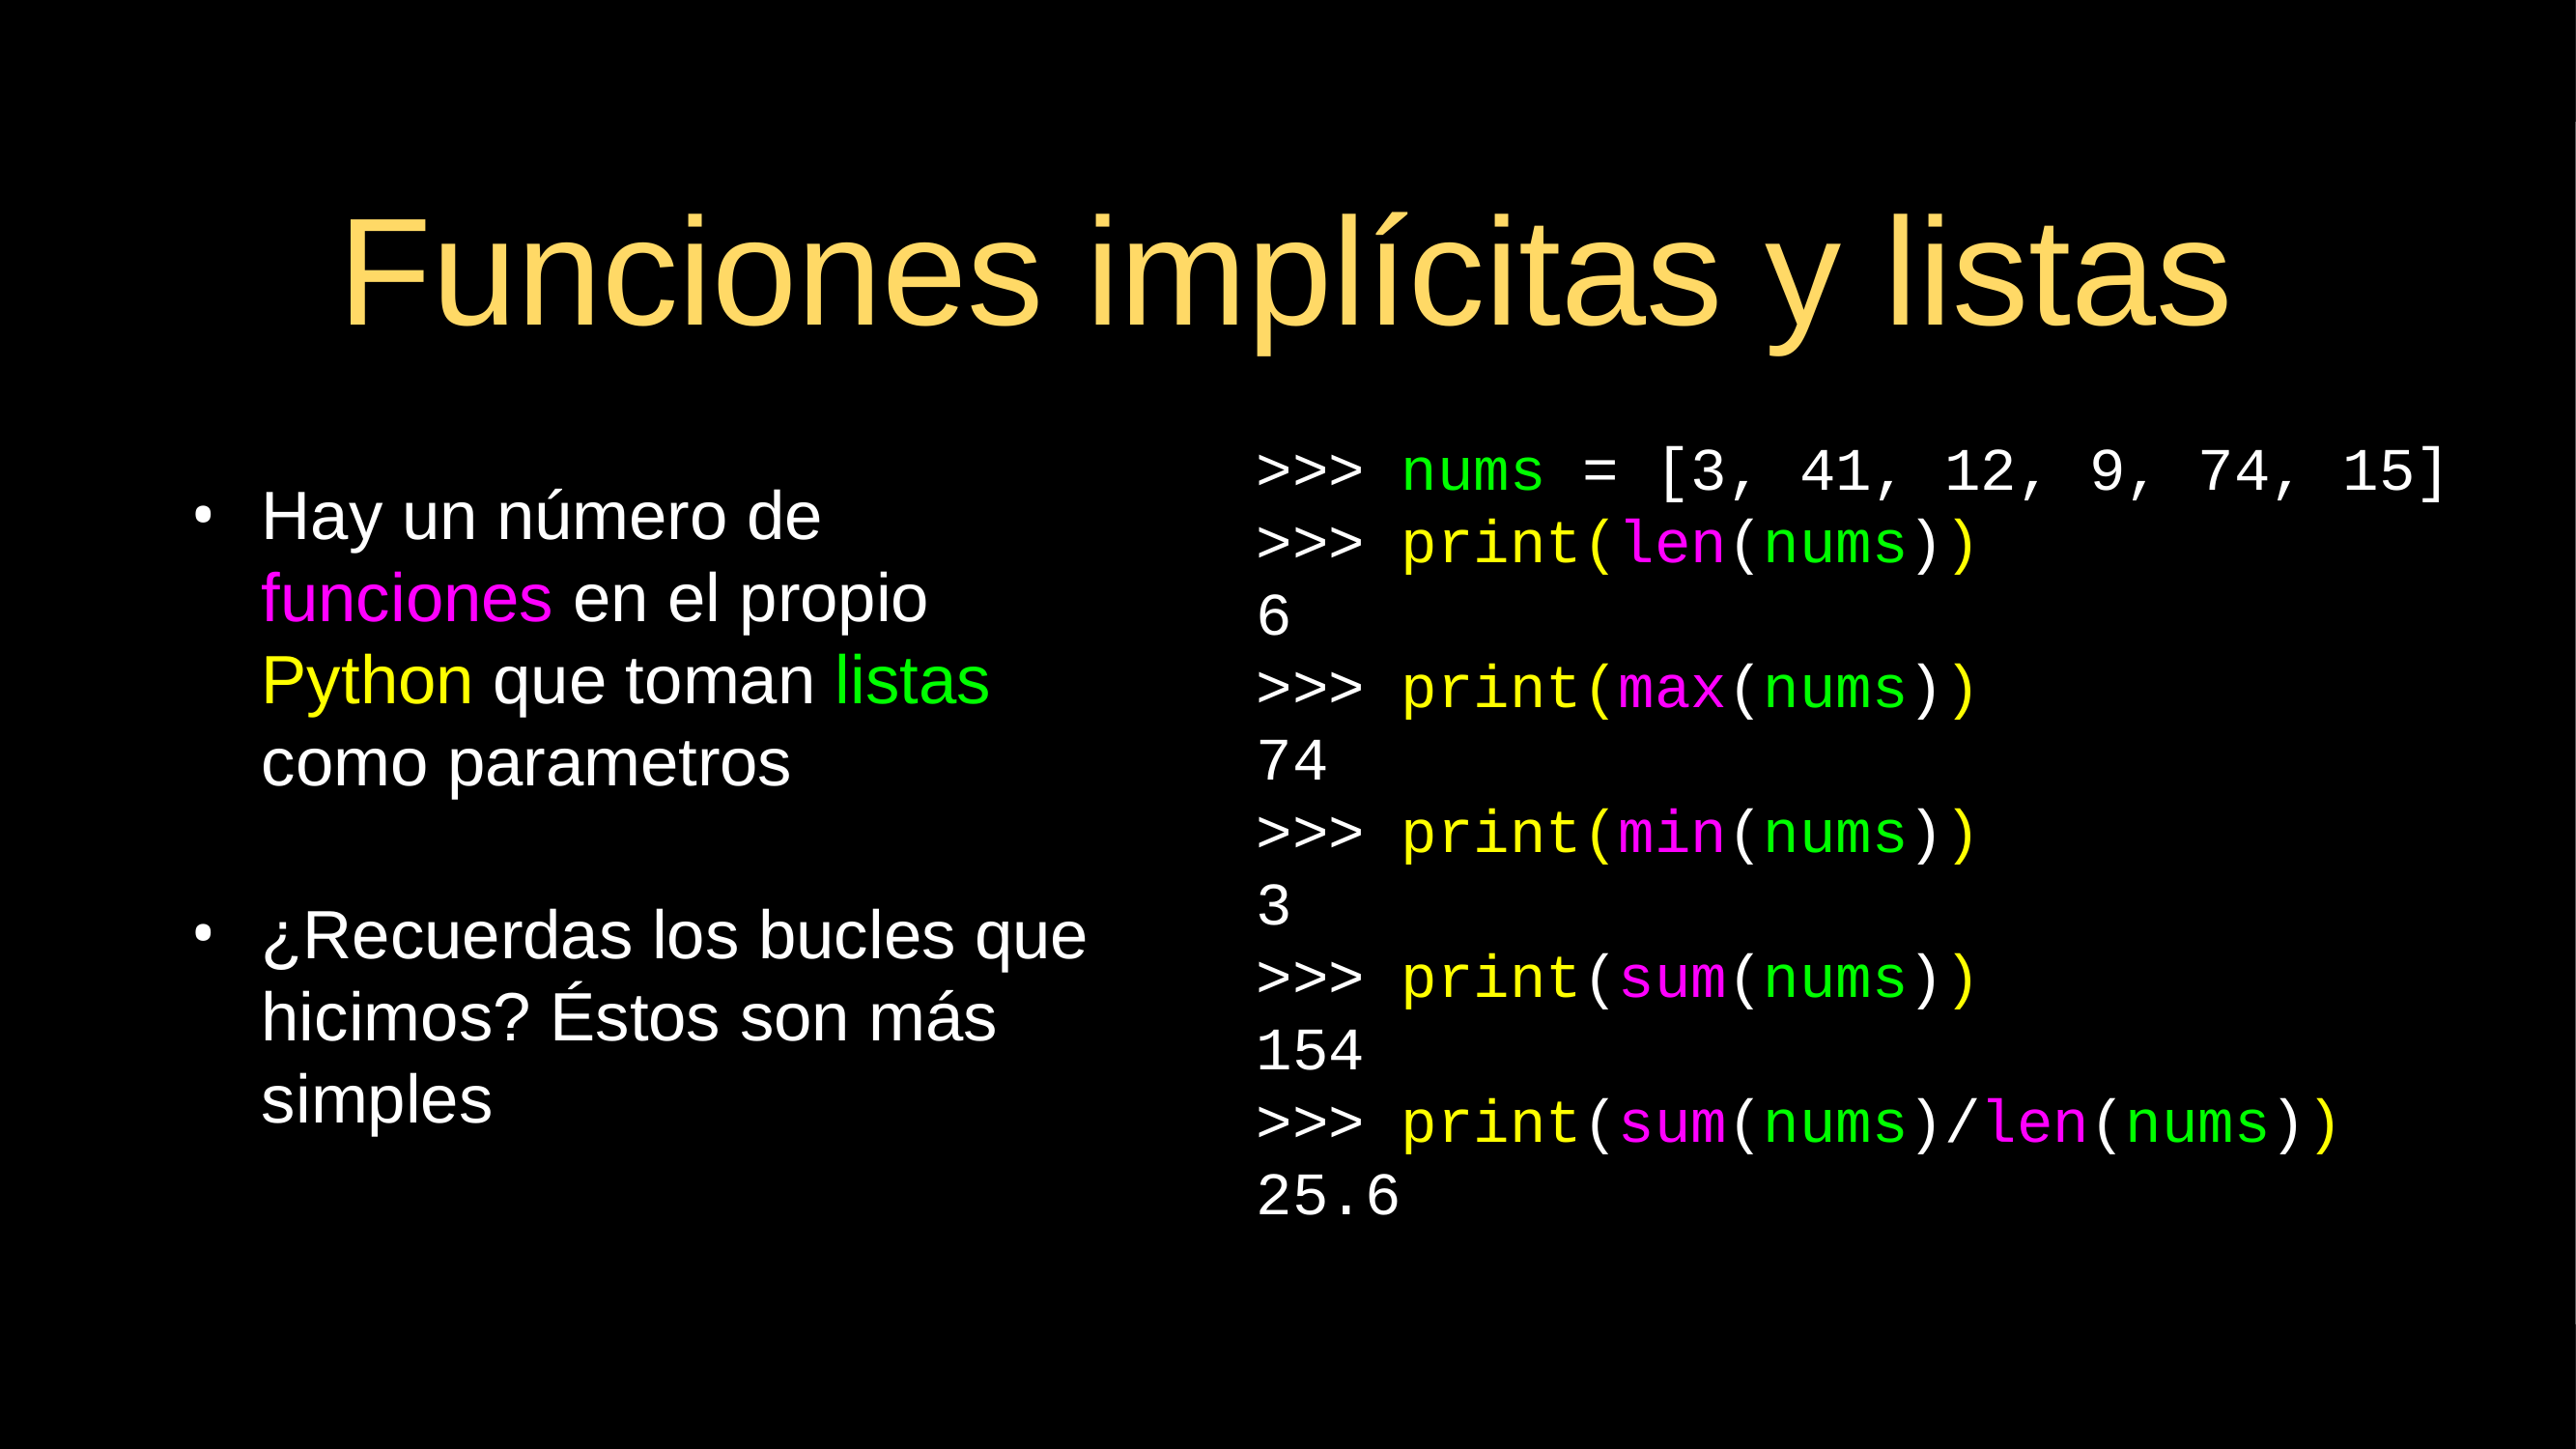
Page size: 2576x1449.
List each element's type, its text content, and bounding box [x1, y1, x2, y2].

list Hay un número de funciones en el propio Python que toman listas como parametros ¿Recuerdas los bucles que hicimos? Éstos son más simples [183, 412, 1103, 1196]
title Funciones implícitas y listas [183, 125, 2391, 403]
text_box >>> nums = [3, 41, 12, 9, 74, 15] >>> print(len(nums)) 6 >>> print(max(nums)) 74 >>> print(min(nums)) 3 >>> print(sum(nums)) 154 >>> print(sum(nums)/len(nums)) 25.6 [1256, 388, 2506, 1267]
